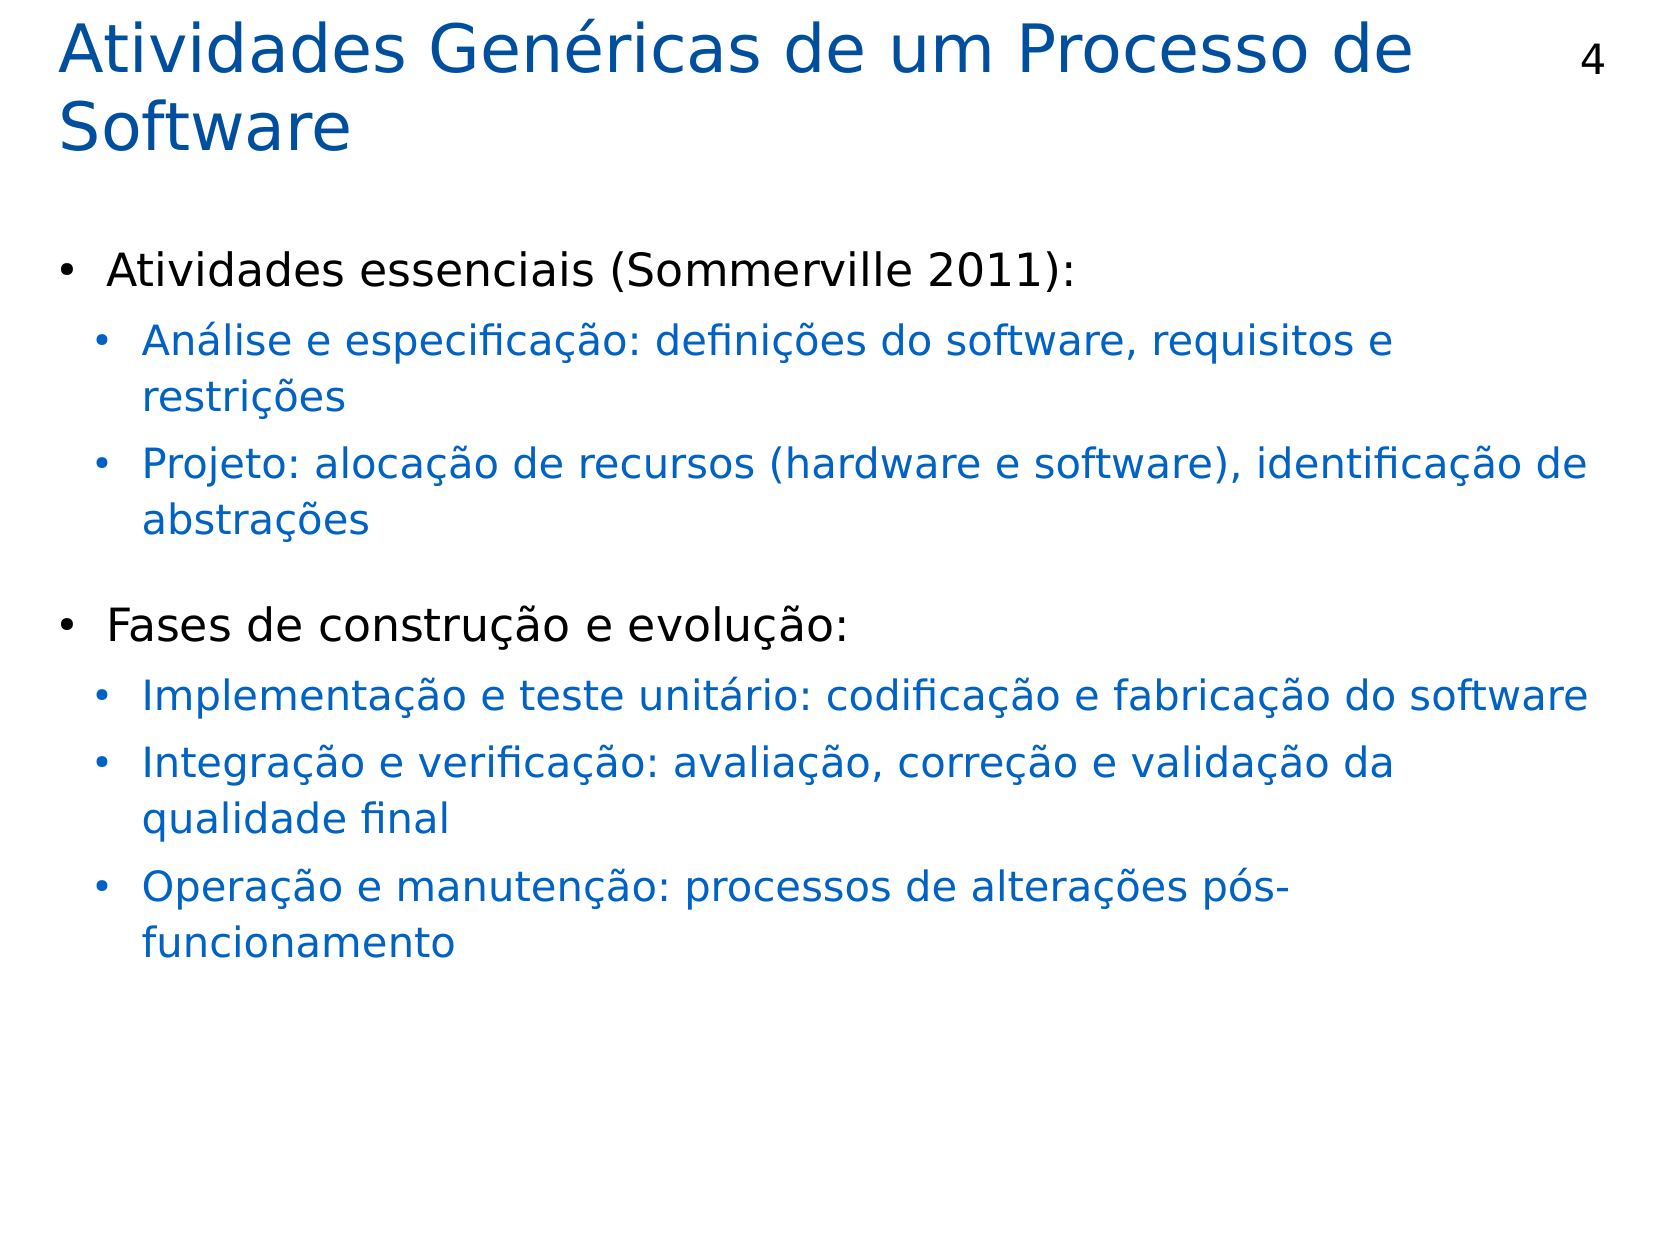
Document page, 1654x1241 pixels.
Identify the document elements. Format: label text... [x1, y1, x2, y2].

list Atividades essenciais (Sommerville 2011): Análise e especificação: definições do software, requisitos e restrições Projeto: alocação de recursos (hardware e software), identificação de abstrações Fases de construção e evolução: Implementação e teste unitário: codificação e fabricação do software Integração e verificação: avaliação, correção e validação da qualidade final Operação e manutenção: processos de alterações pós-funcionamento [59, 236, 1595, 1211]
title Atividades Genéricas de um Processo de Software [59, 10, 1506, 167]
